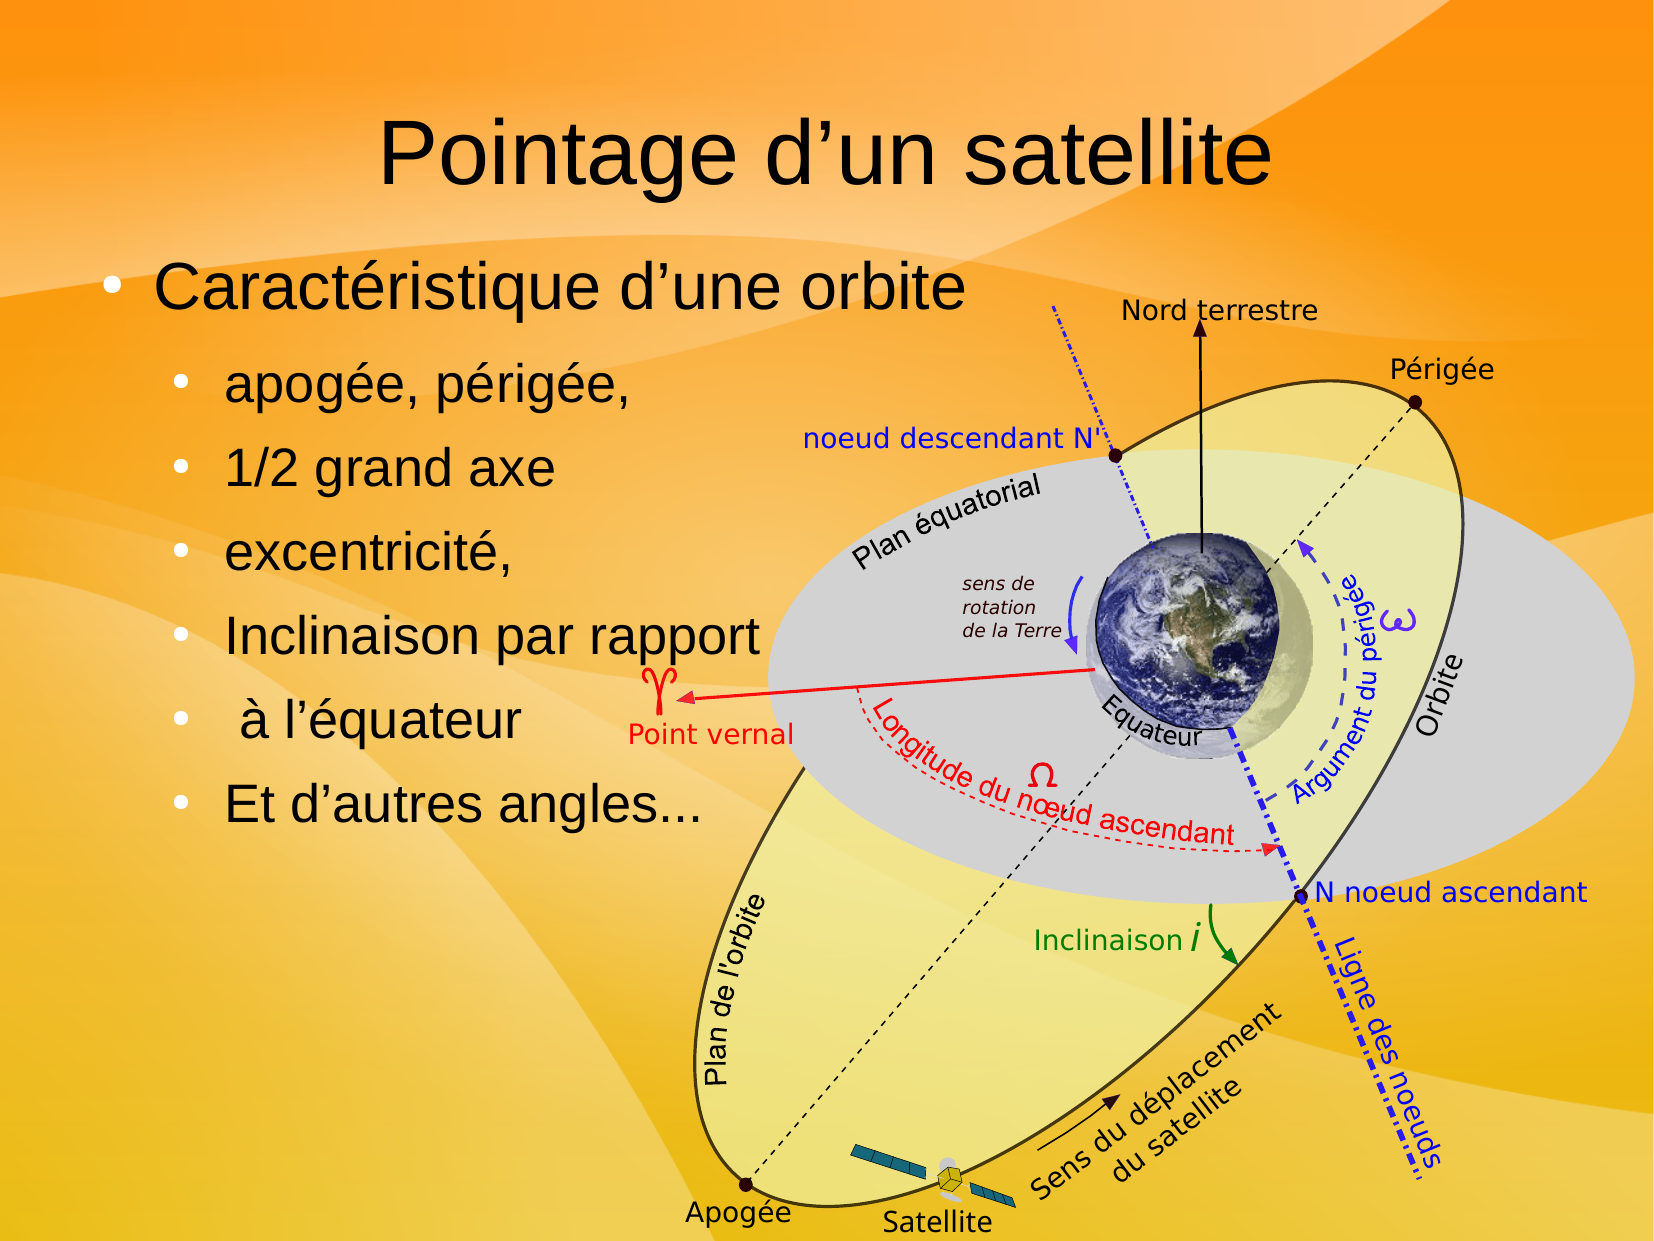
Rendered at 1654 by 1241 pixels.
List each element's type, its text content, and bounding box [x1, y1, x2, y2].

title Pointage d’un satellite [82, 49, 1571, 248]
picture [0, 0, 1654, 1241]
list Caractéristique d’une orbite apogée, périgée, 1/2 grand axe excentricité, Inclinaison par rapport à l’équateur Et d’autres angles... [82, 248, 1571, 1233]
